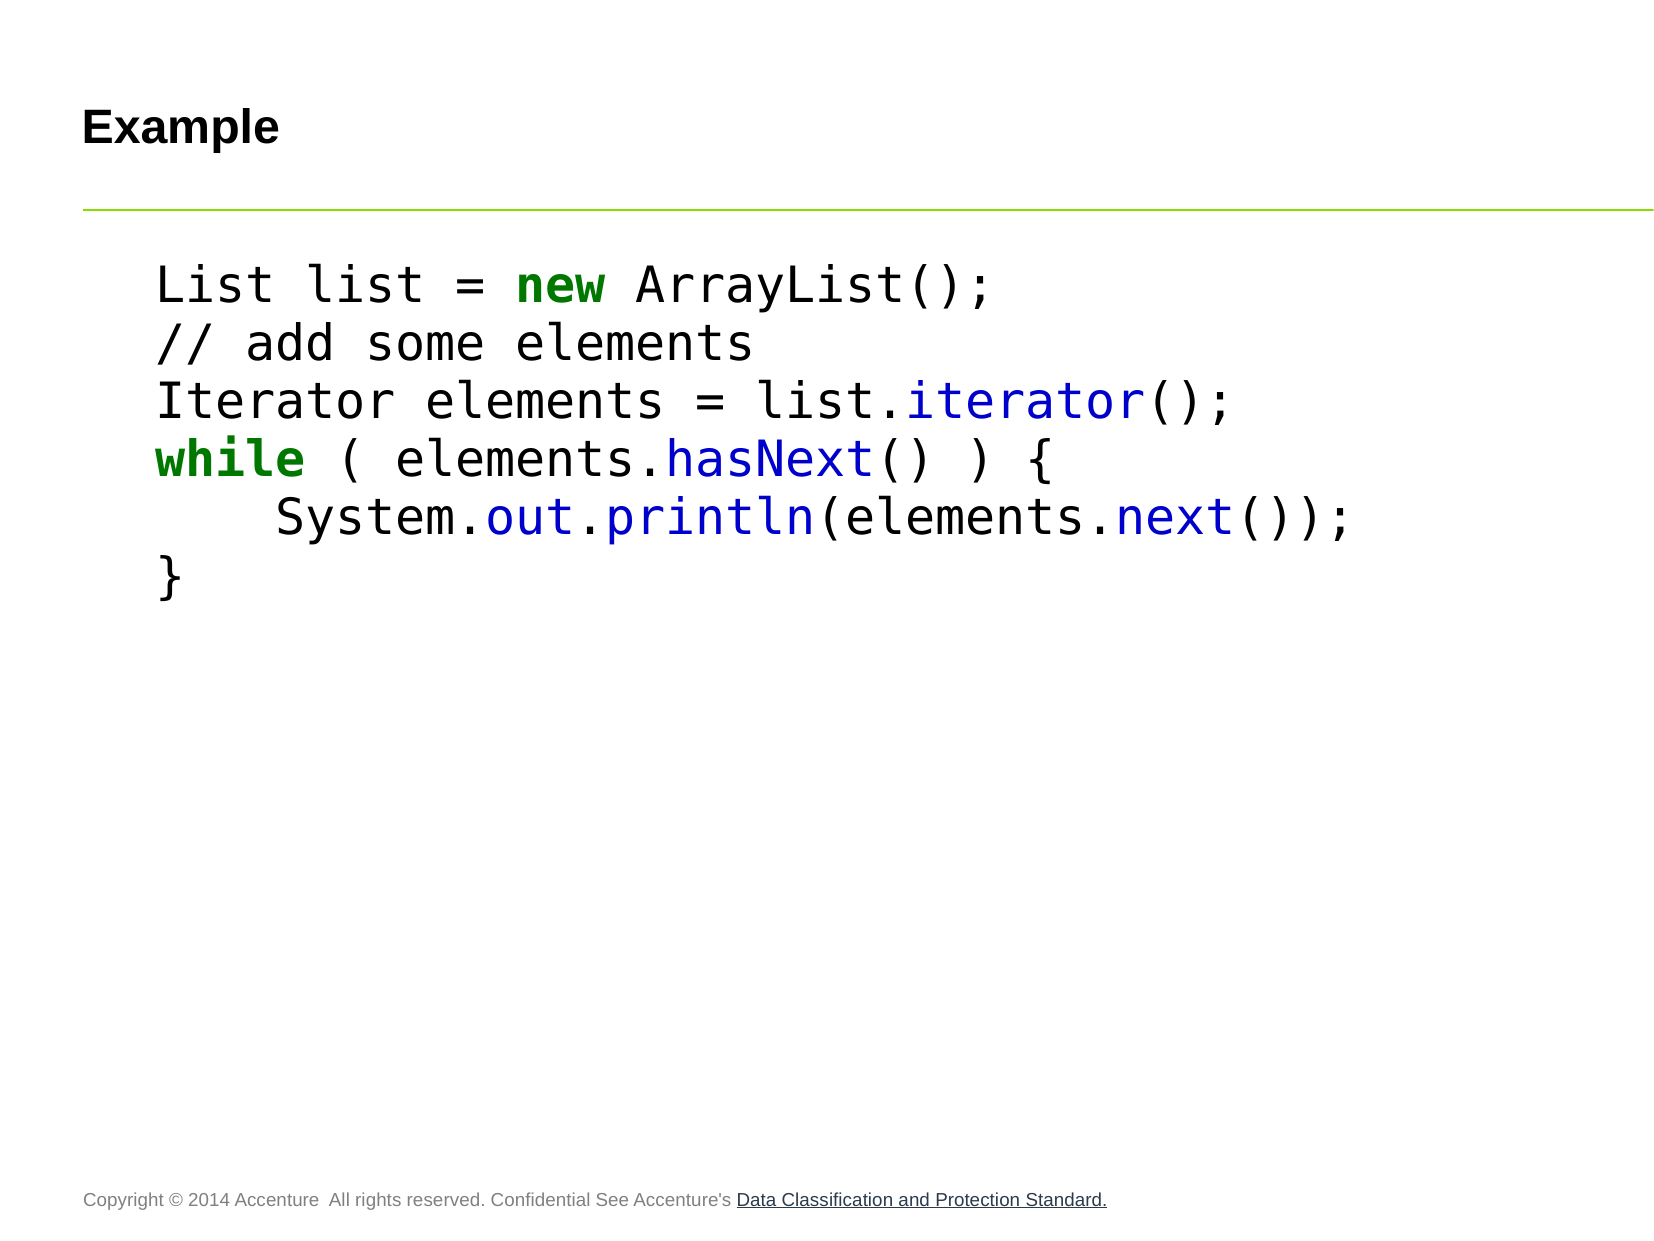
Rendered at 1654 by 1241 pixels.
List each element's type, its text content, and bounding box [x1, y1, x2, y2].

title Example [81, 56, 1654, 199]
list List list = new ArrayList(); // add some elements Iterator elements = list.iterator(); while ( elements.hasNext() ) { System.out.println(elements.next()); } [84, 255, 1573, 1166]
